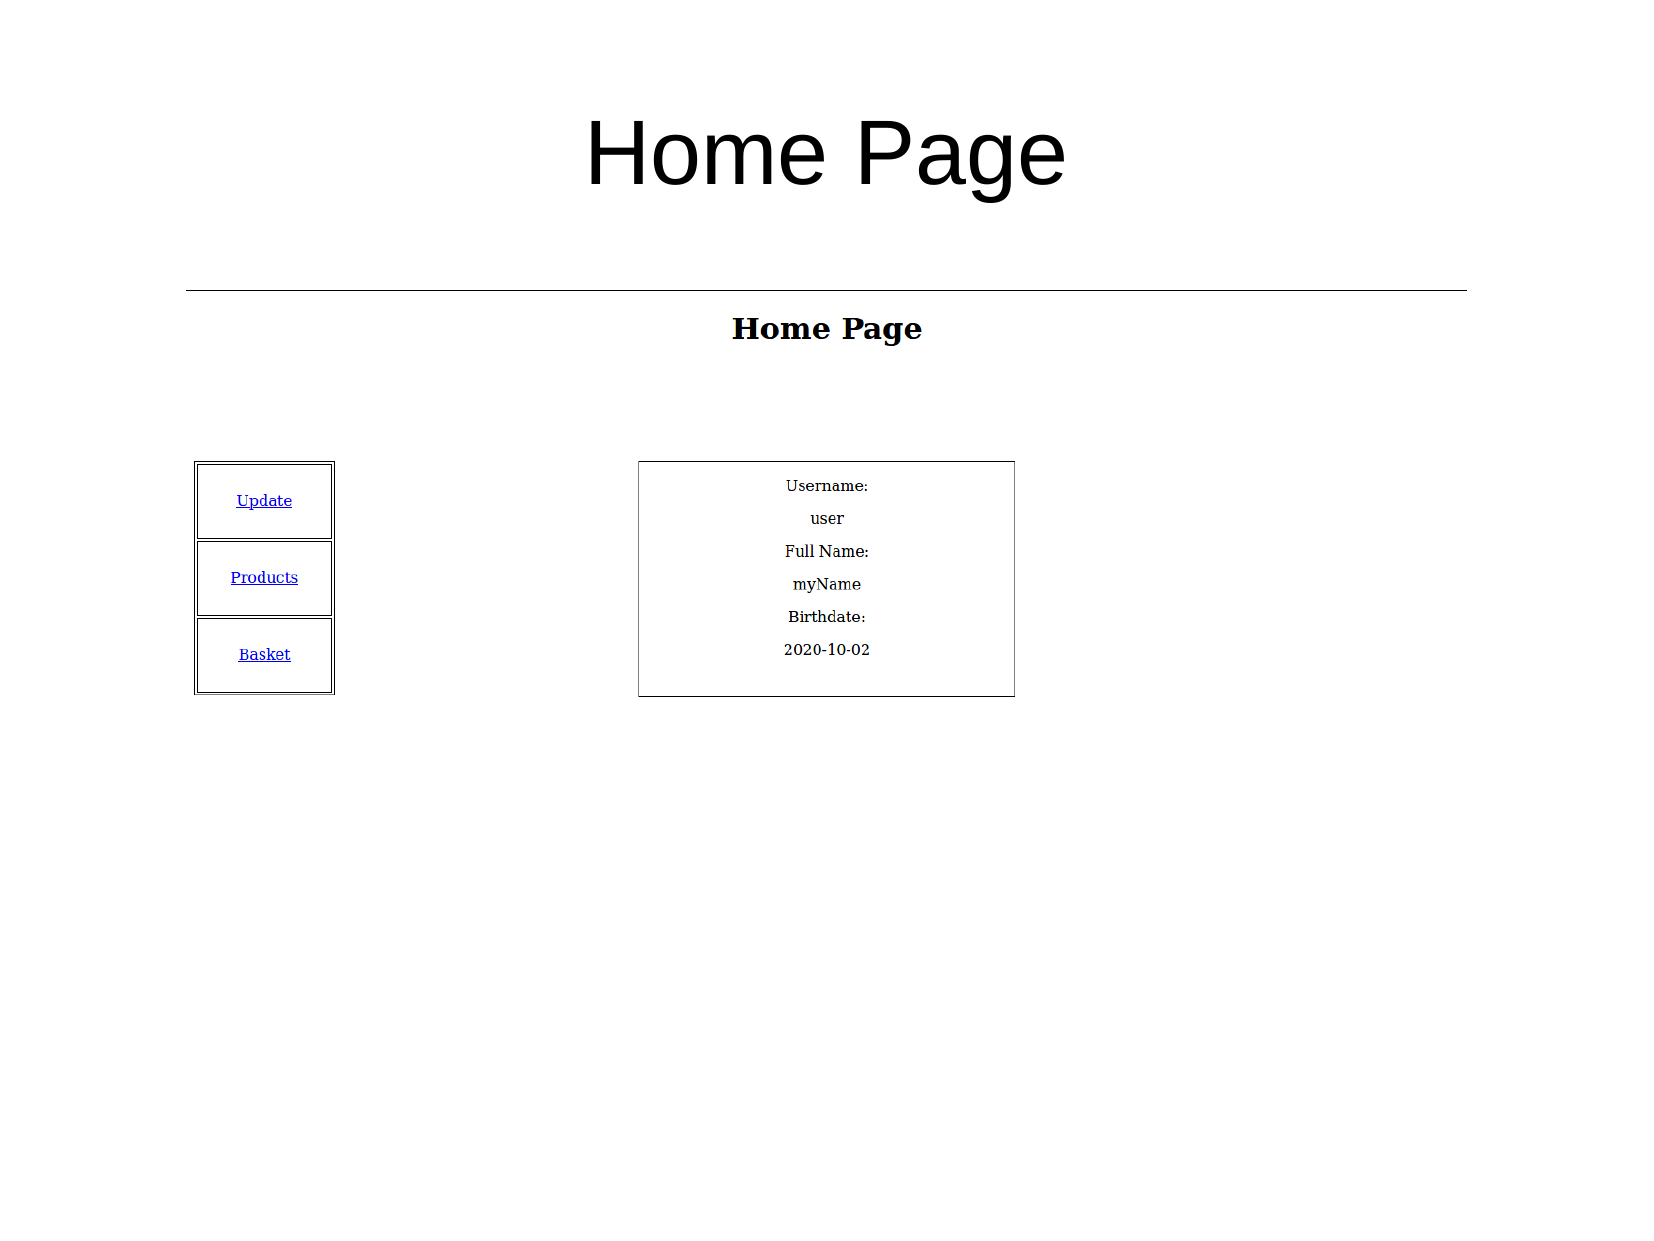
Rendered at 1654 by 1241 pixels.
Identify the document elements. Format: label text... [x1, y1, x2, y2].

picture [186, 290, 1467, 1010]
title Home Page [82, 49, 1571, 257]
